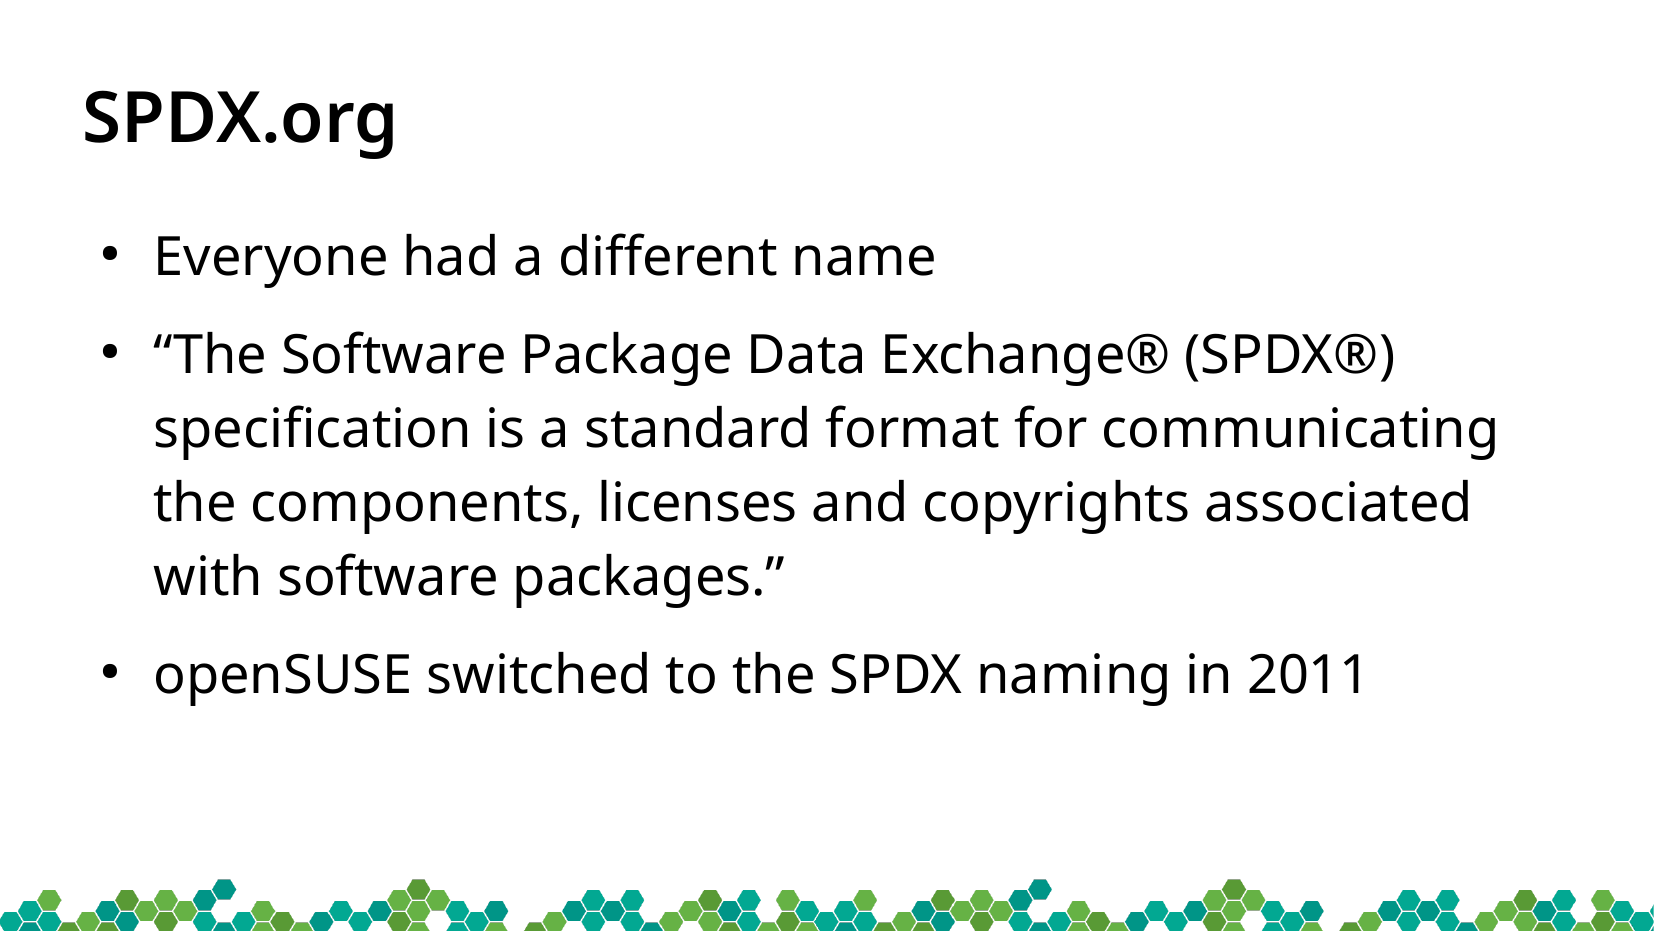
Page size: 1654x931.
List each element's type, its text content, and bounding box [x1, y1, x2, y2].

list Everyone had a different name “The Software Package Data Exchange® (SPDX®) specification is a standard format for communicating the components, licenses and copyrights associated with software packages.” openSUSE switched to the SPDX naming in 2011 [82, 217, 1571, 758]
title SPDX.org [82, 37, 1571, 193]
picture [0, 871, 1654, 931]
